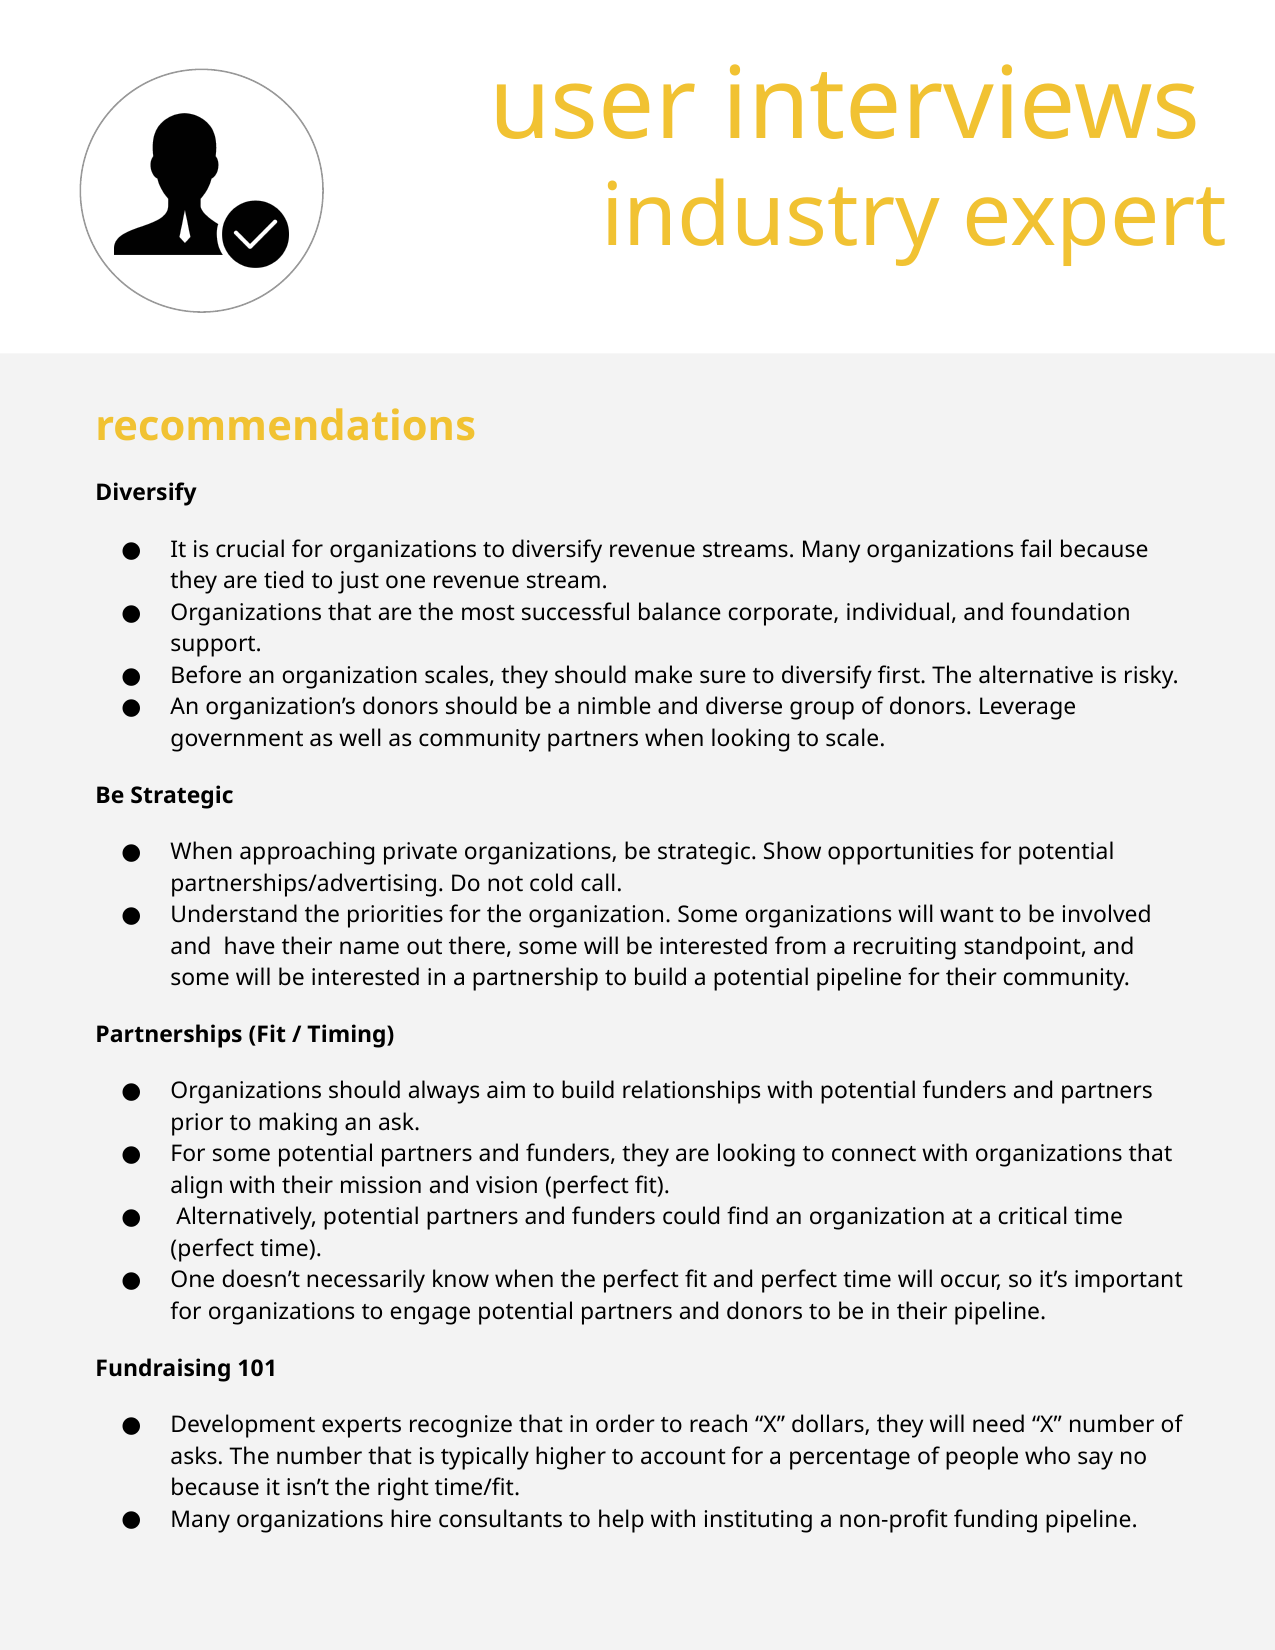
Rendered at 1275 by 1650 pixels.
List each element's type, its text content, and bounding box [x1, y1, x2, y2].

subtitle user interviews industry expert [54, 23, 1243, 190]
picture [114, 190, 289, 268]
list recommendations Diversify It is crucial for organizations to diversify revenue streams. Many organizations fail because they are tied to just one revenue stream. Organizations that are the most successful balance corporate, individual, and foundation support. Before an organization scales, they should make sure to diversify first. The alternative is risky. An organization’s donors should be a nimble and diverse group of donors. Leverage government as well as community partners when looking to scale. Be Strategic When approaching private organizations, be strategic. Show opportunities for potential partnerships/advertising. Do not cold call. Understand the priorities for the organization. Some organizations will want to be involved and have their name out there, some will be interested from a recruiting standpoint, and some will be interested in a partnership to build a potential pipeline for their community. Partnerships (Fit / Timing) Organizations should always aim to build relationships with potential funders and partners prior to making an ask. For some potential partners and funders, they are looking to connect with organizations that align with their mission and vision (perfect fit). Alternatively, potential partners and funders could find an organization at a critical time (perfect time). One doesn’t necessarily know when the perfect fit and perfect time will occur, so it’s important for organizations to engage potential partners and donors to be in their pipeline. Fundraising 101 Development experts recognize that in order to reach “X” dollars, they will need “X” number of asks. The number that is typically higher to account for a percentage of people who say no because it isn’t the right time/fit. Many organizations hire consultants to help with instituting a non-profit funding pipeline. [80, 373, 1204, 1448]
text_box [0, 353, 1275, 1650]
